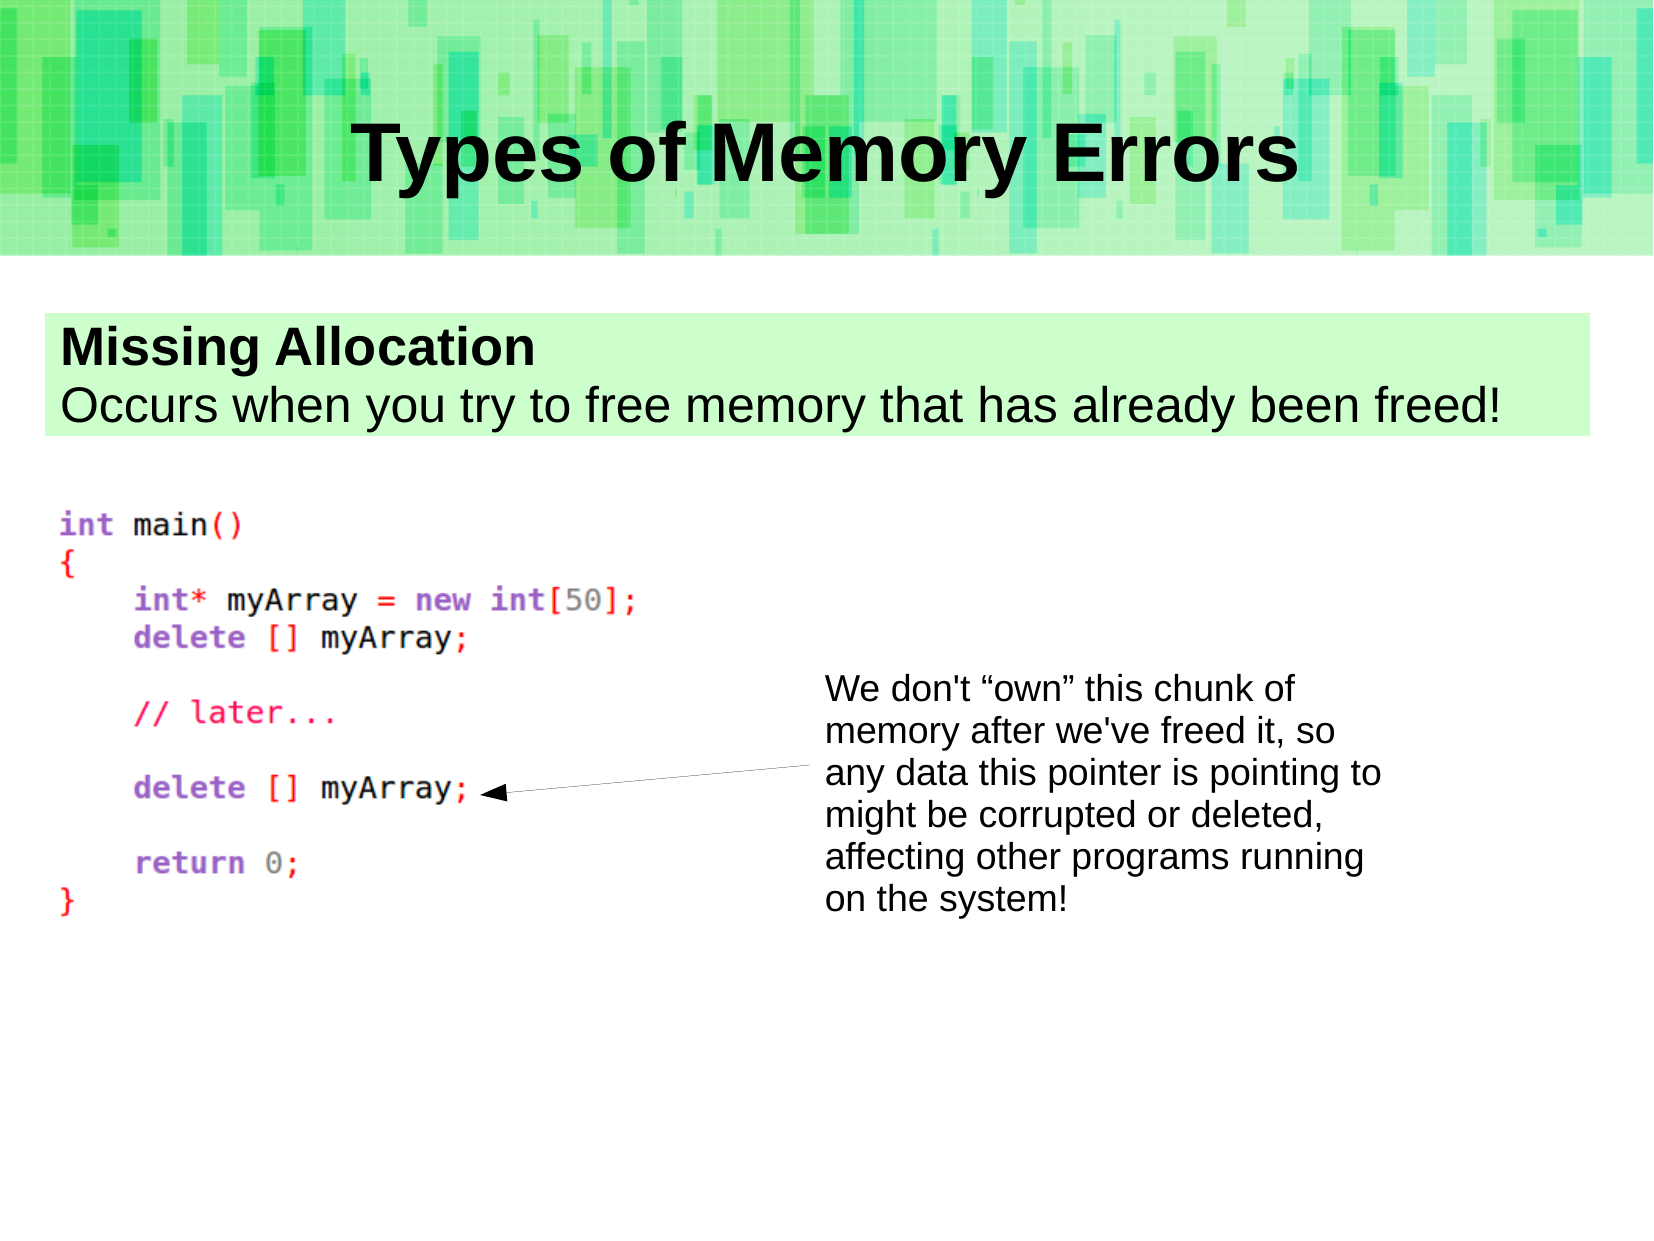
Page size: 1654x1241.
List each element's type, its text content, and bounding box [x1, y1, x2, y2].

text_box Missing Allocation Occurs when you try to free memory that has already been freed! [45, 313, 1591, 437]
picture [0, 0, 1654, 1241]
title Types of Memory Errors [82, 49, 1571, 257]
text_box We don't “own” this chunk of memory after we've freed it, so any data this pointer is pointing to might be corrupted or deleted, affecting other programs running on the system! [810, 660, 1411, 931]
